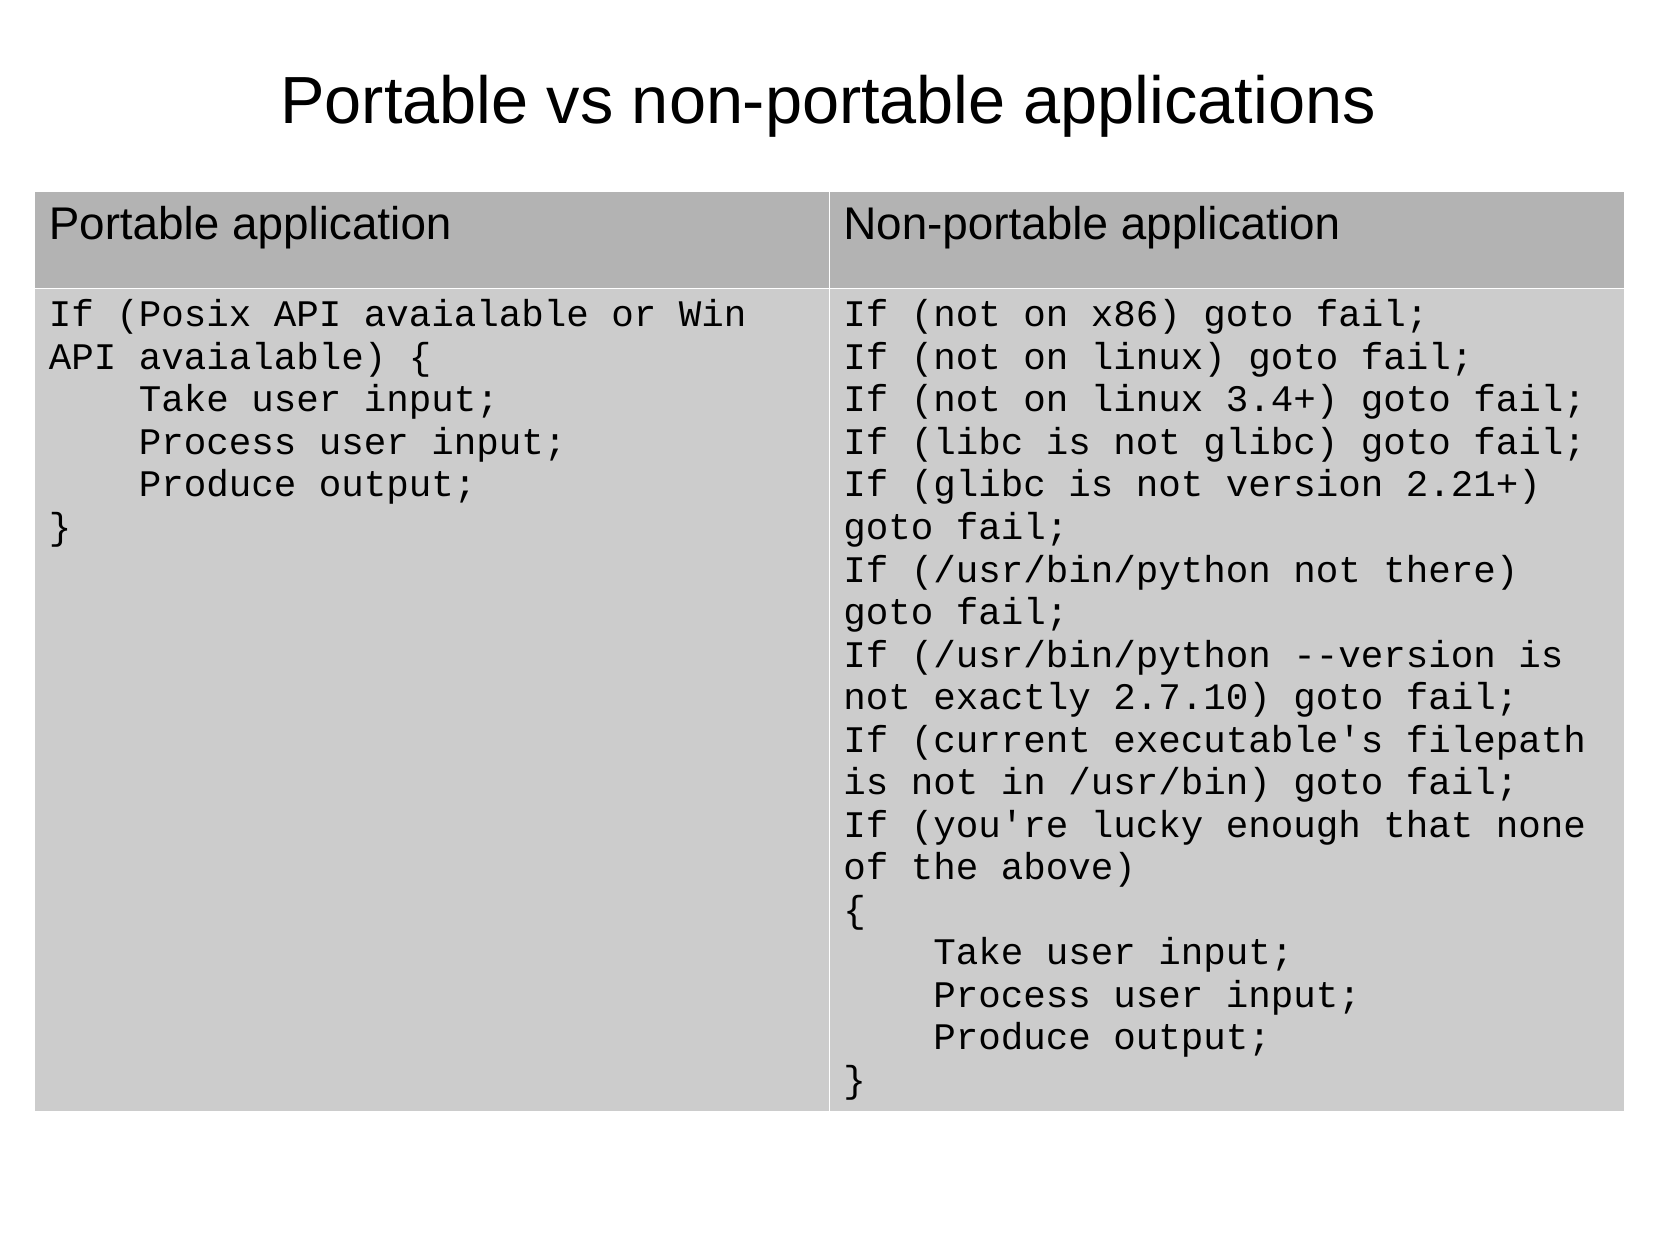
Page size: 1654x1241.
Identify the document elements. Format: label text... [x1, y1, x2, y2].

table_header Non-portable application [830, 192, 1624, 288]
table_cell If (not on x86) goto fail; If (not on linux) goto fail; If (not on linux 3.4+) goto fail; If (libc is not glibc) goto fail; If (glibc is not version 2.21+) goto fail; If (/usr/bin/python not there) goto fail; If (/usr/bin/python --version is not exactly 2.7.10) goto fail; If (current executable's filepath is not in /usr/bin) goto fail; If (you're lucky enough that none of the above) { Take user input; Process user input; Produce output; } [830, 289, 1624, 1111]
title Portable vs non-portable applications [84, 0, 1573, 191]
table_cell If (Posix API avaialable or Win API avaialable) { Take user input; Process user input; Produce output; } [35, 289, 829, 1111]
table_header Portable application [35, 192, 829, 288]
